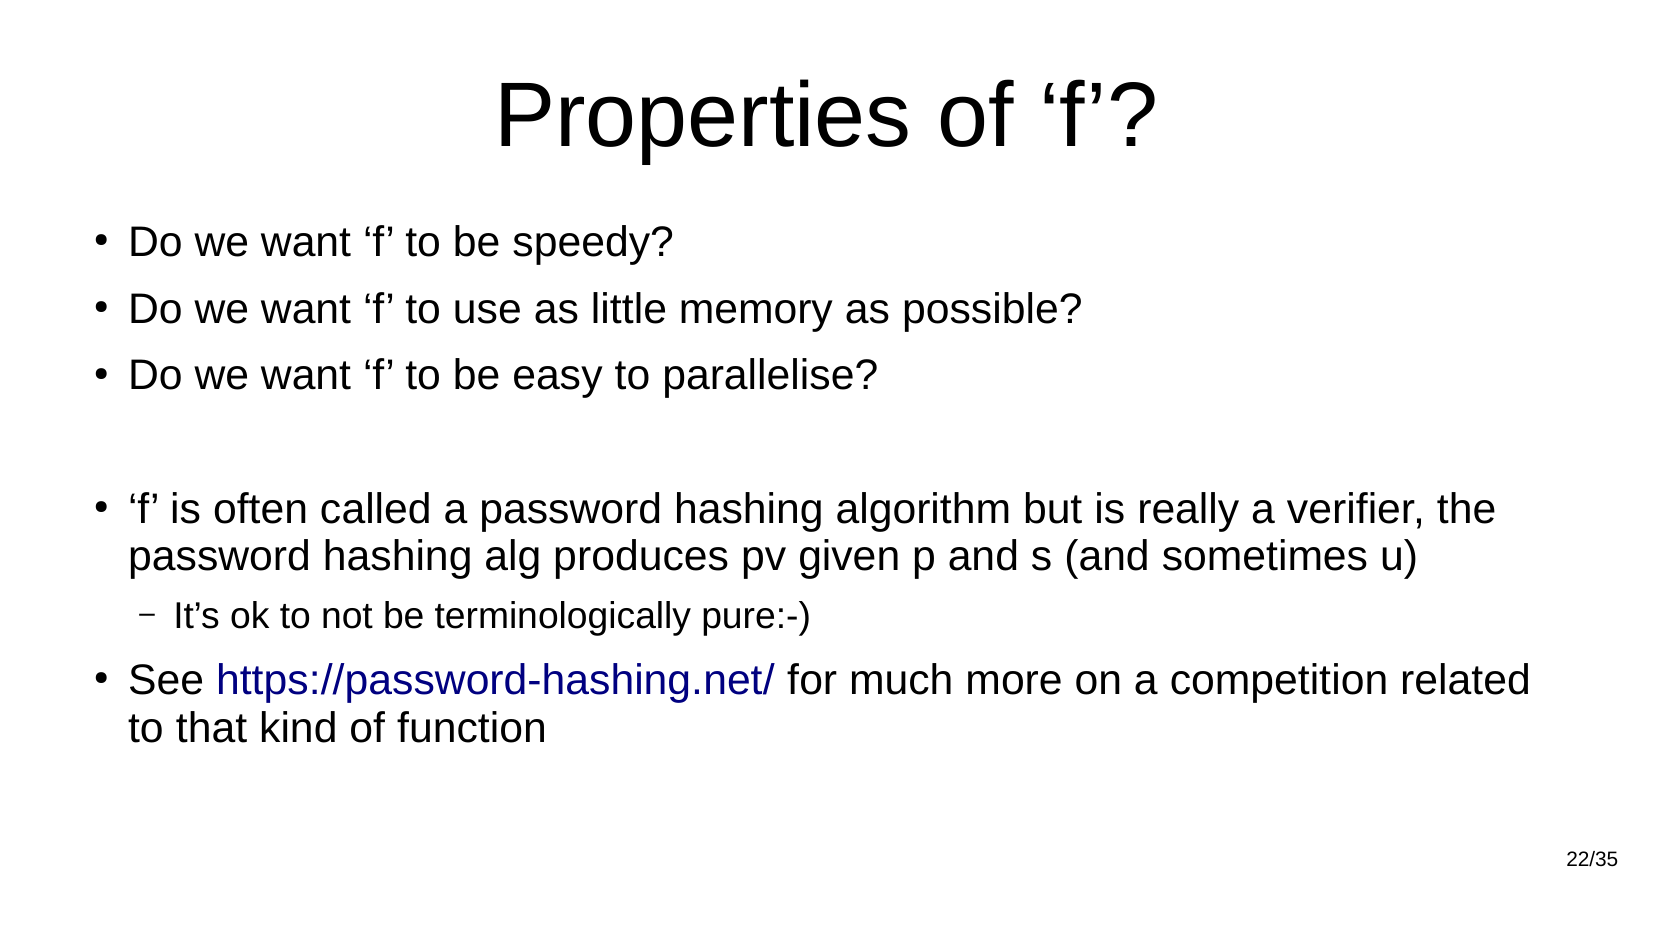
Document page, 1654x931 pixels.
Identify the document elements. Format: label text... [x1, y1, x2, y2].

list Do we want ‘f’ to be speedy? Do we want ‘f’ to use as little memory as possible? Do we want ‘f’ to be easy to parallelise? ‘f’ is often called a password hashing algorithm but is really a verifier, the password hashing alg produces pv given p and s (and sometimes u) It’s ok to not be terminologically pure:-) See https://password-hashing.net/ for much more on a competition related to that kind of function [82, 217, 1571, 758]
title Properties of ‘f’? [82, 37, 1571, 193]
